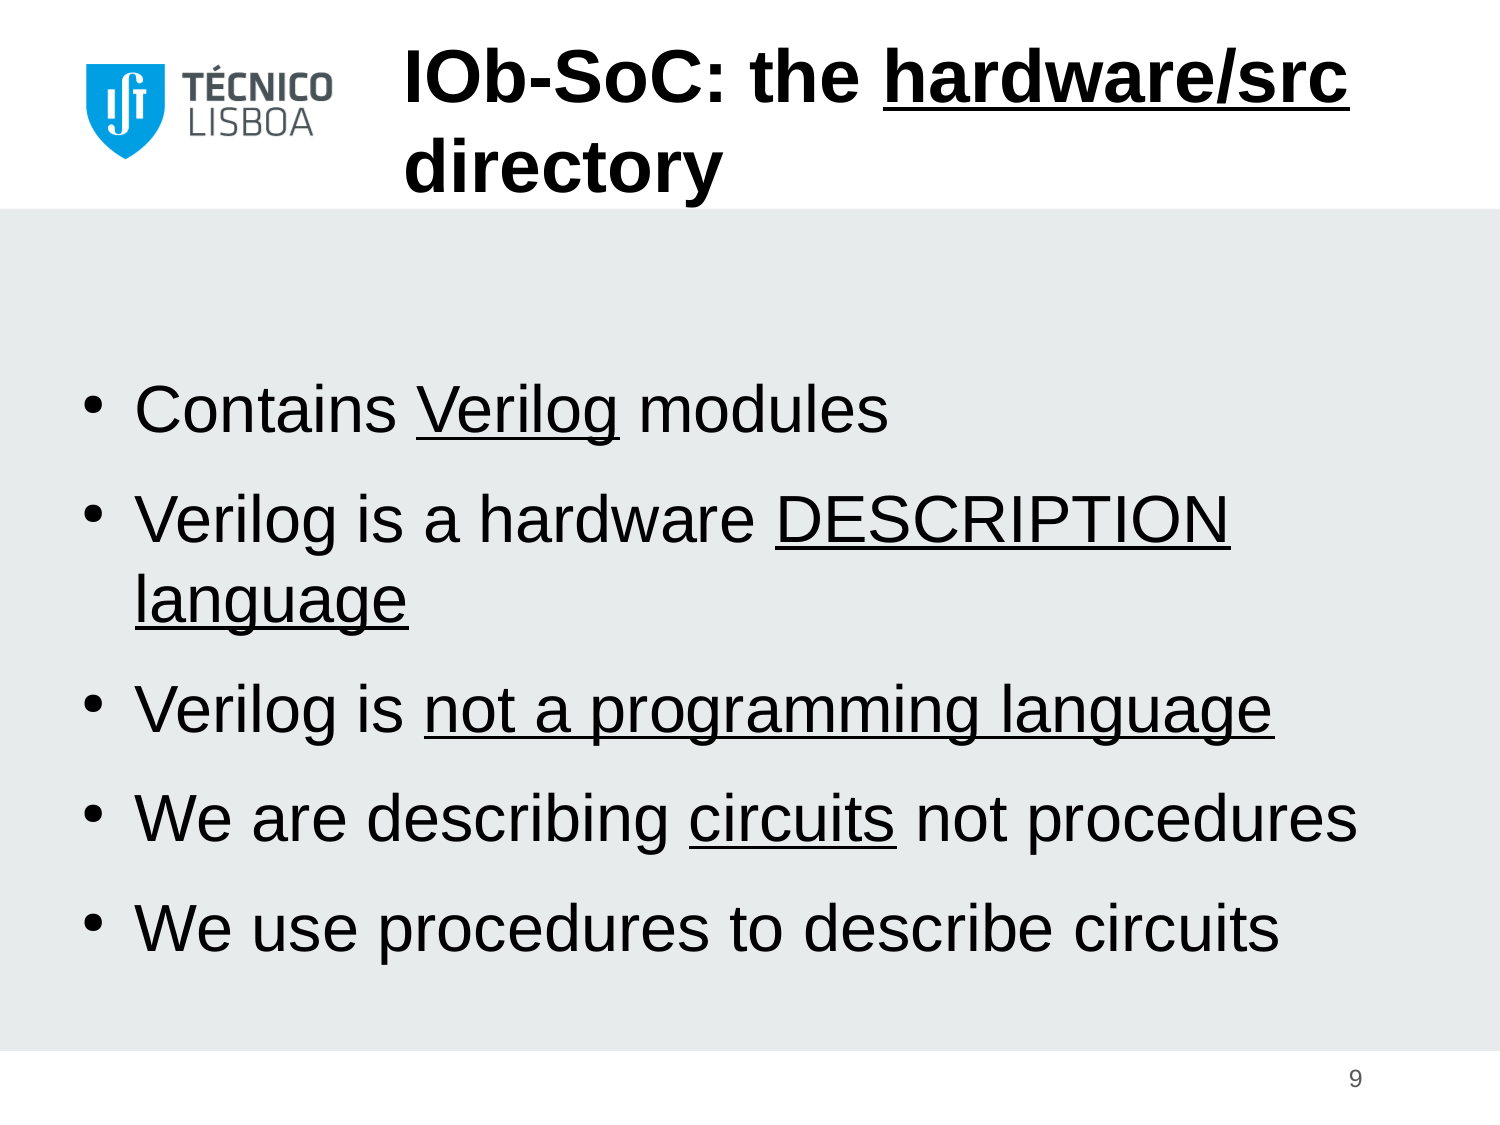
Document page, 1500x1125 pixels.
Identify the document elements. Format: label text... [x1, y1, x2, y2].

picture [0, 0, 1500, 1125]
title IOb-SoC: the hardware/src directory [389, 46, 1468, 189]
list Contains Verilog modules Verilog is a hardware DESCRIPTION language Verilog is not a programming language We are describing circuits not procedures We use procedures to describe circuits [63, 366, 1477, 1028]
